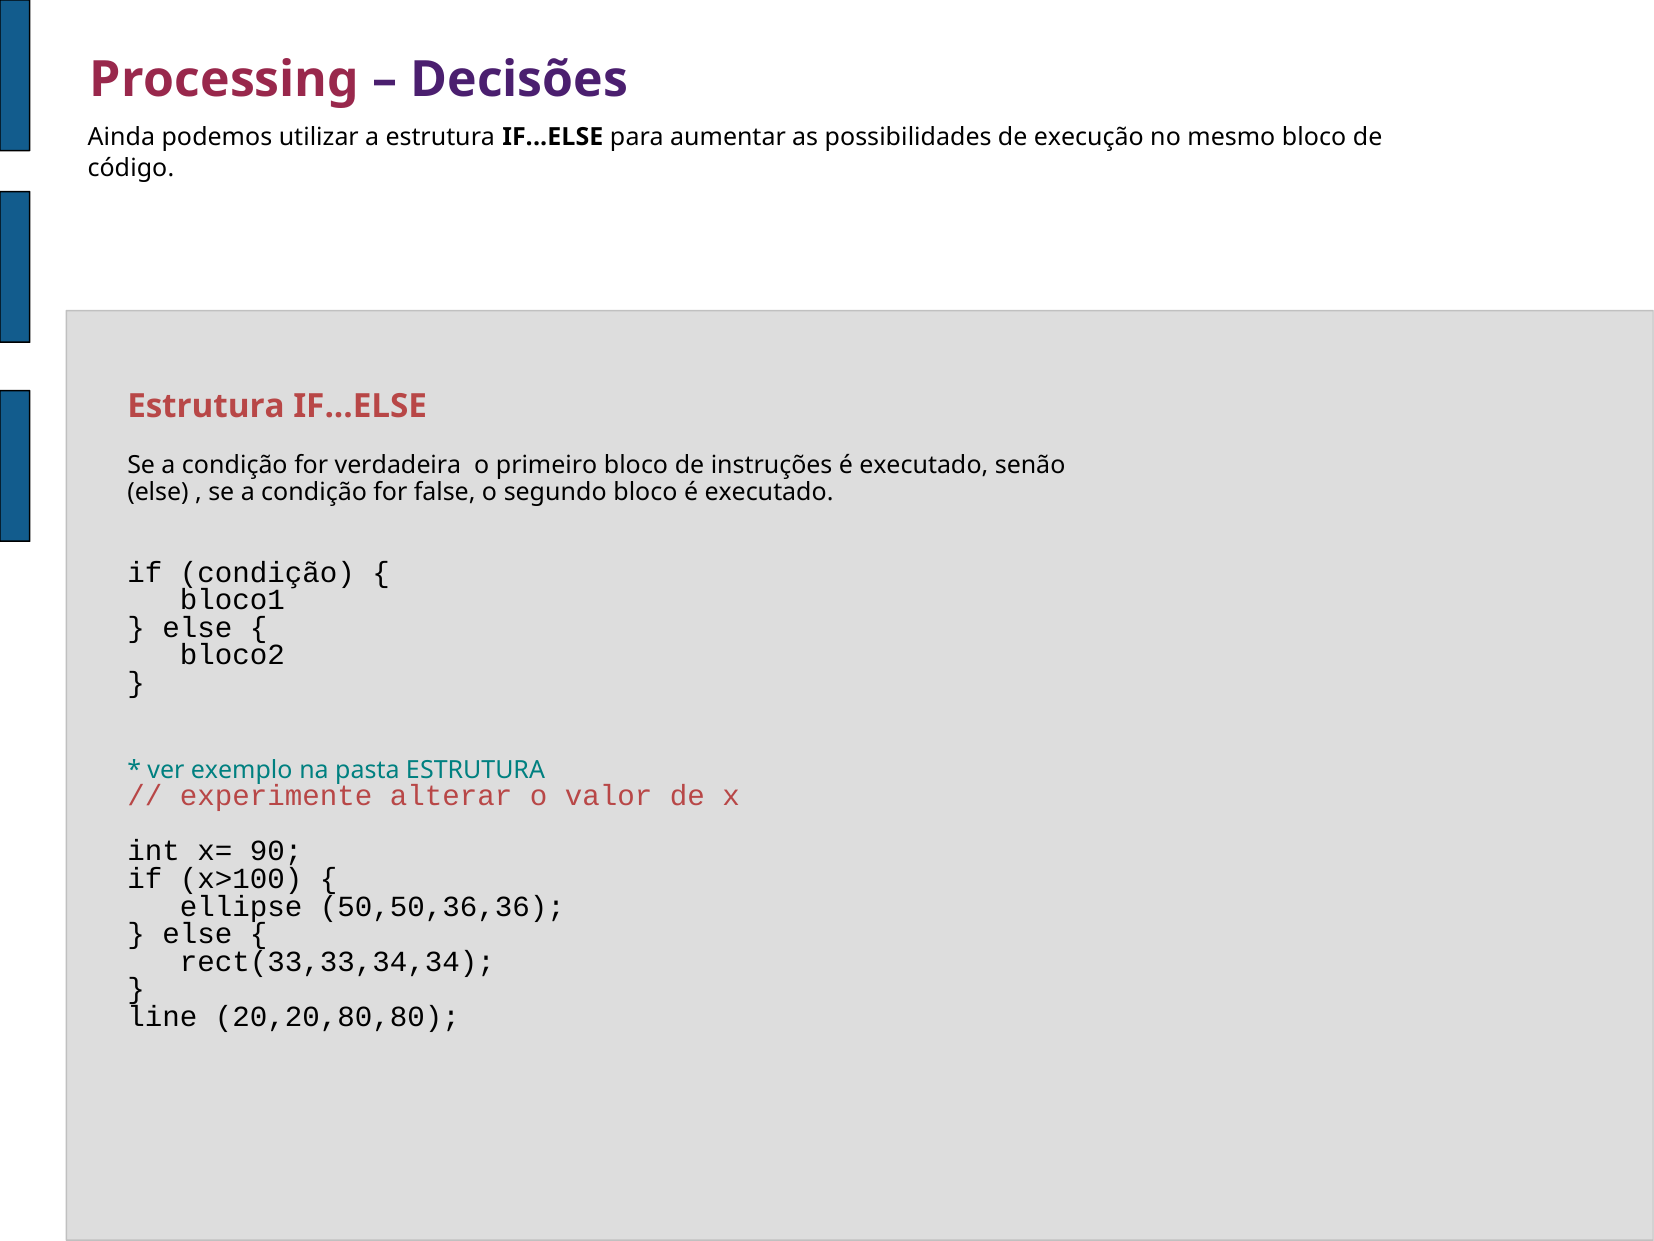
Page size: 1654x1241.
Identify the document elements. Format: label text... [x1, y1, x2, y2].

text_box Ainda podemos utilizar a estrutura IF...ELSE para aumentar as possibilidades de execução no mesmo bloco de código. [72, 112, 1529, 188]
text_box Processing – Decisões [75, 37, 1501, 112]
text_box Estrutura IF...ELSE Se a condição for verdadeira o primeiro bloco de instruções é executado, senão (else) , se a condição for false, o segundo bloco é executado. if (condição) { bloco1 } else { bloco2 } * ver exemplo na pasta ESTRUTURA // experimente alterar o valor de x int x= 90; if (x>100) { ellipse (50,50,36,36); } else { rect(33,33,34,34); } line (20,20,80,80); [112, 374, 1575, 1088]
